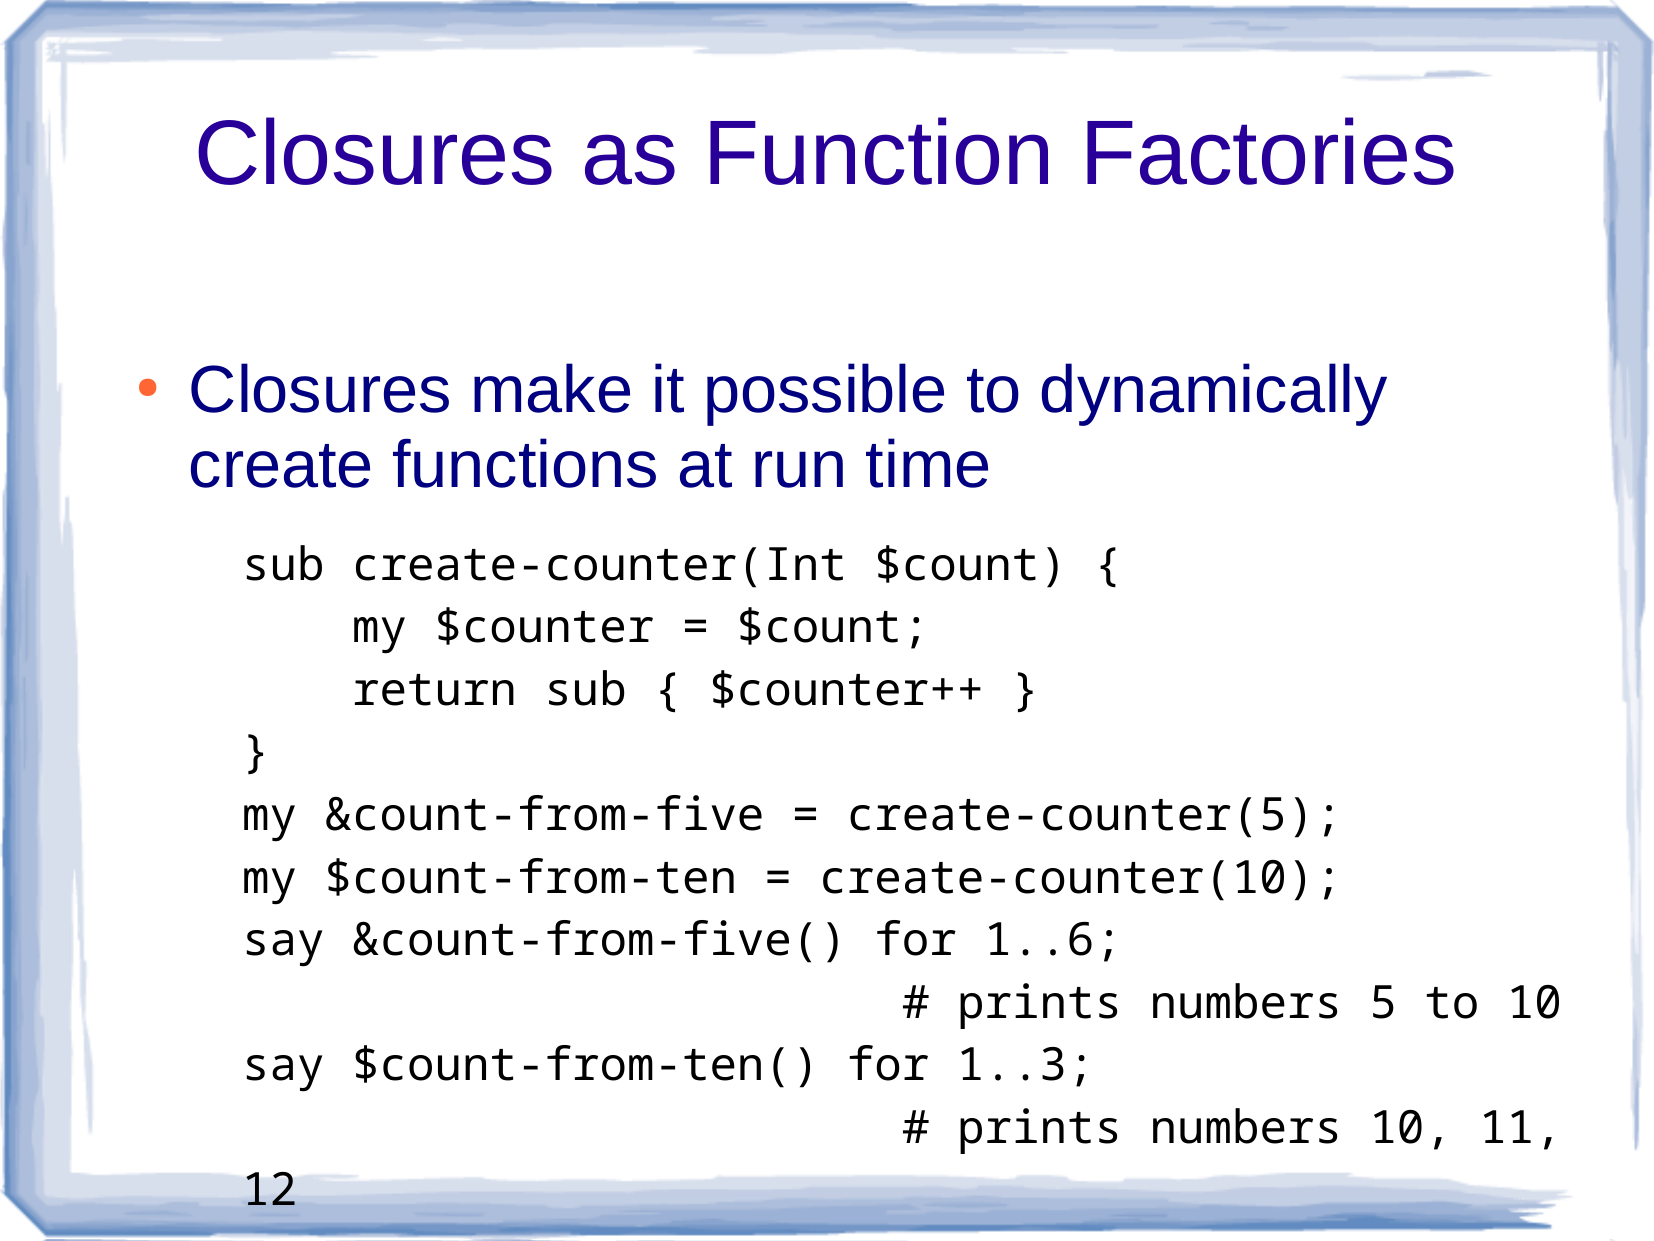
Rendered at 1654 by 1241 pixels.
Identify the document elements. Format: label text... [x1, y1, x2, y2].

list Closures make it possible to dynamically create functions at run time sub create-counter(Int $count) { my $counter = $count; return sub { $counter++ } } my &count-from-five = create-counter(5); my $count-from-ten = create-counter(10); say &count-from-five() for 1..6; # prints numbers 5 to 10 say $count-from-ten() for 1..3; # prints numbers 10, 11, 12 [118, 248, 1571, 1142]
title Closures as Function Factories [82, 49, 1571, 257]
picture [0, 0, 1654, 1241]
